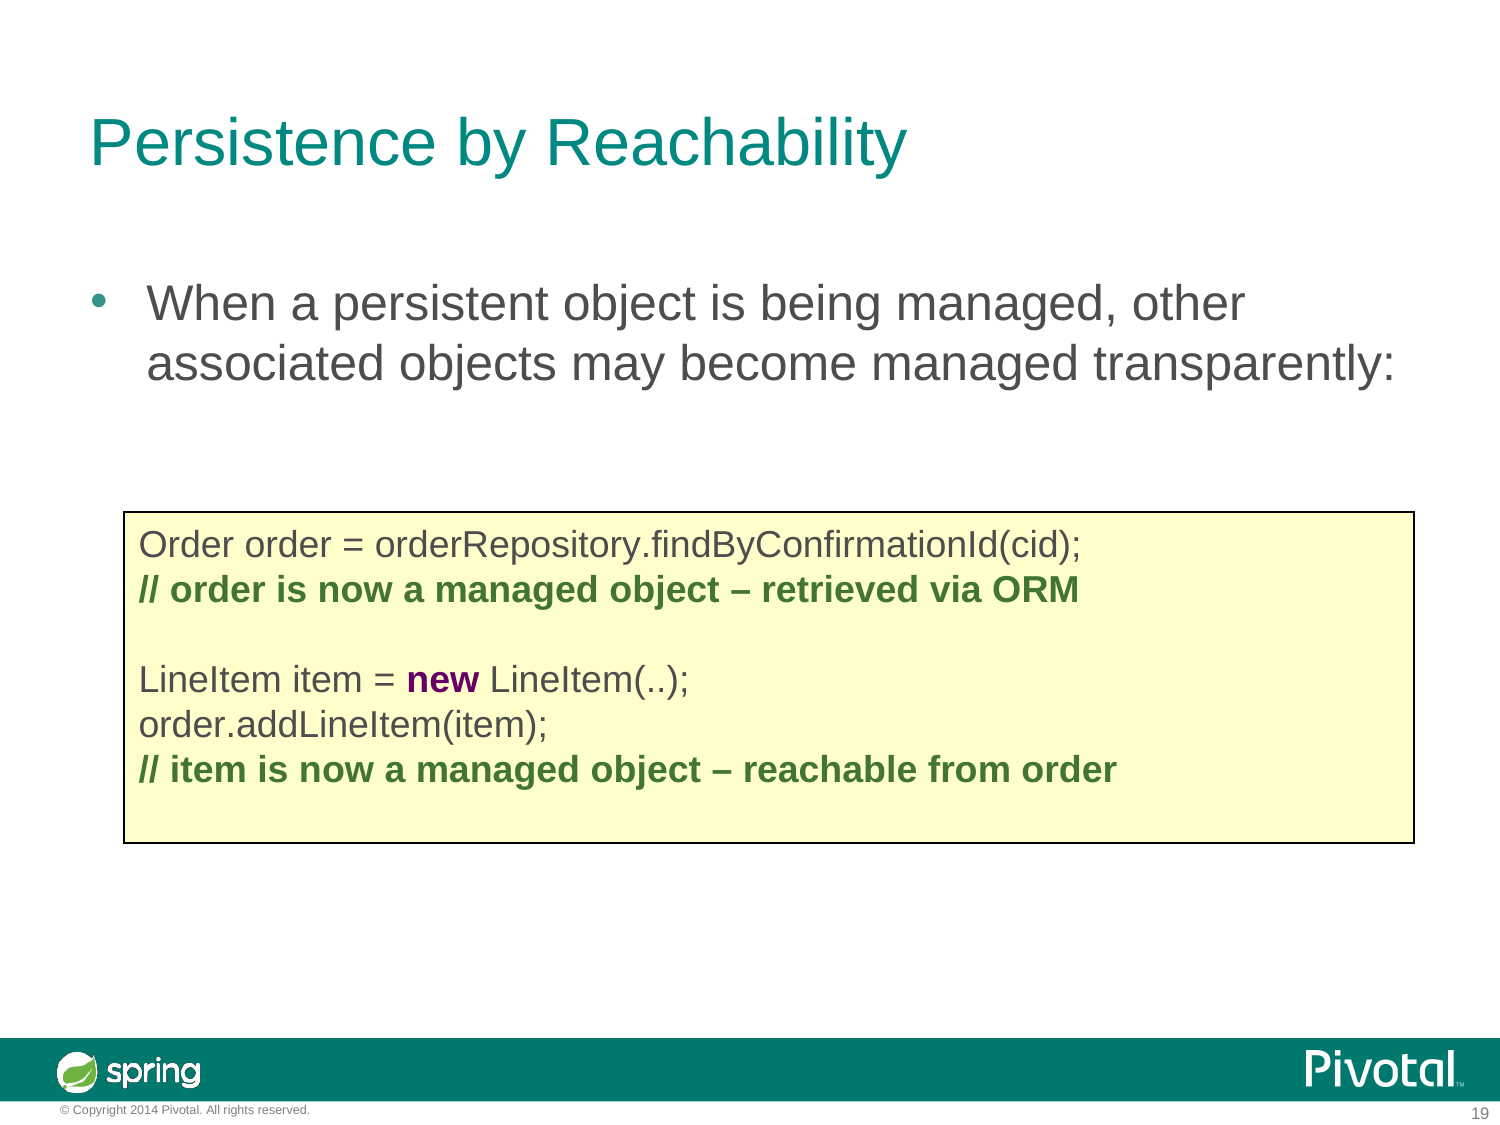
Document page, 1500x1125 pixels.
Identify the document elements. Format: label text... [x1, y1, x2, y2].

list When a persistent object is being managed, other associated objects may become managed transparently: [75, 262, 1426, 1005]
text_box Order order = orderRepository.findByConfirmationId(cid); // order is now a managed object – retrieved via ORM LineItem item = new LineItem(..); order.addLineItem(item); // item is now a managed object – reachable from order [123, 512, 1414, 843]
picture [1306, 1050, 1464, 1087]
picture [32, 1041, 210, 1103]
title Persistence by Reachability [75, 45, 1426, 233]
